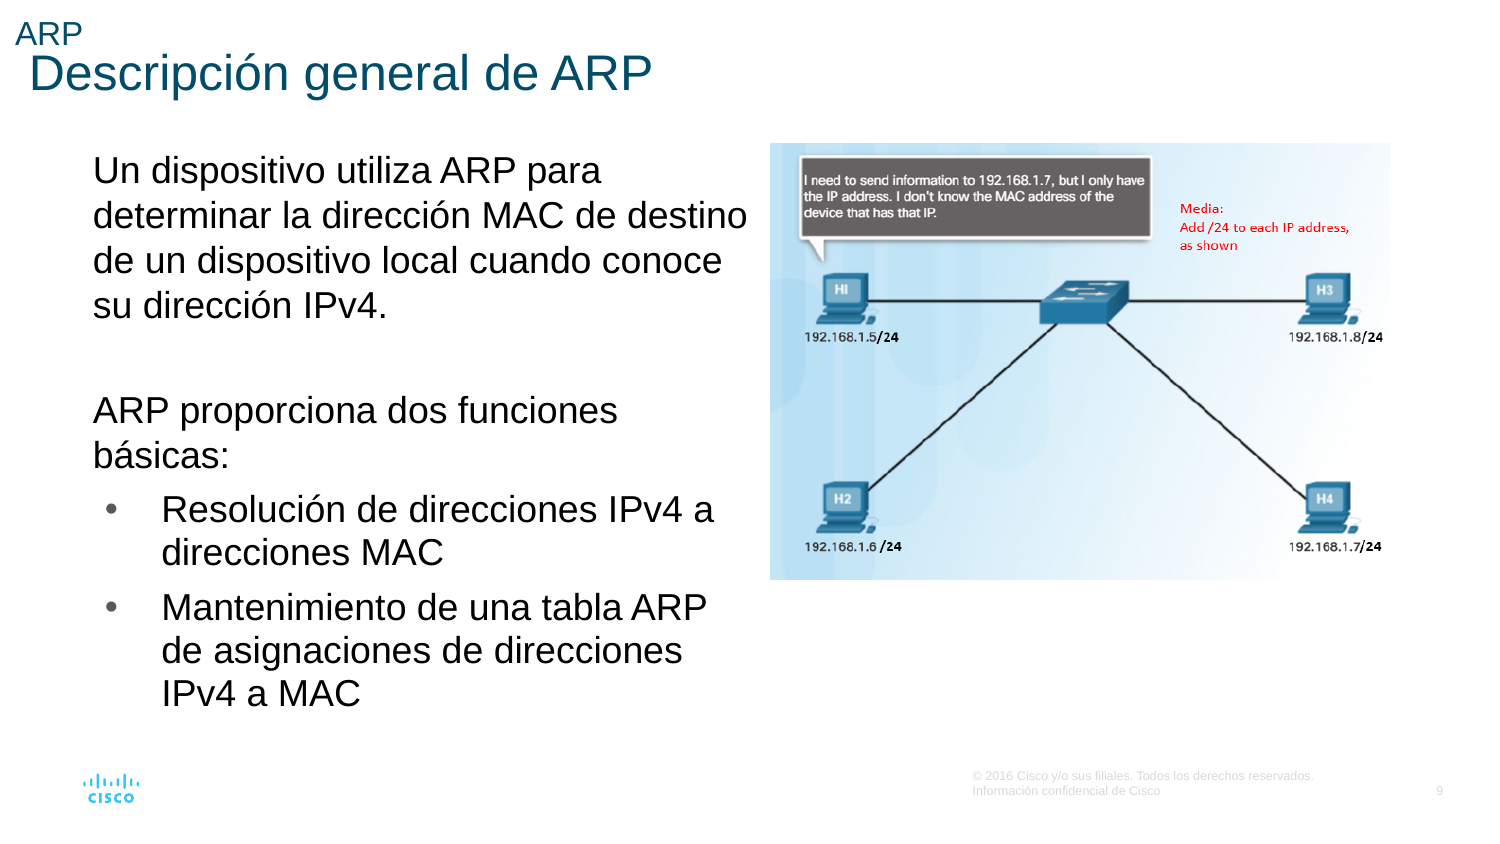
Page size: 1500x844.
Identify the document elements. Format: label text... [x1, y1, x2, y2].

title ARP Descripción general de ARP [0, 0, 1369, 121]
picture [764, 138, 1434, 597]
list Un dispositivo utiliza ARP para determinar la dirección MAC de destino de un dispositivo local cuando conoce su dirección IPv4. ARP proporciona dos funciones básicas: Resolución de direcciones IPv4 a direcciones MAC Mantenimiento de una tabla ARP de asignaciones de direcciones IPv4 a MAC [77, 138, 765, 638]
